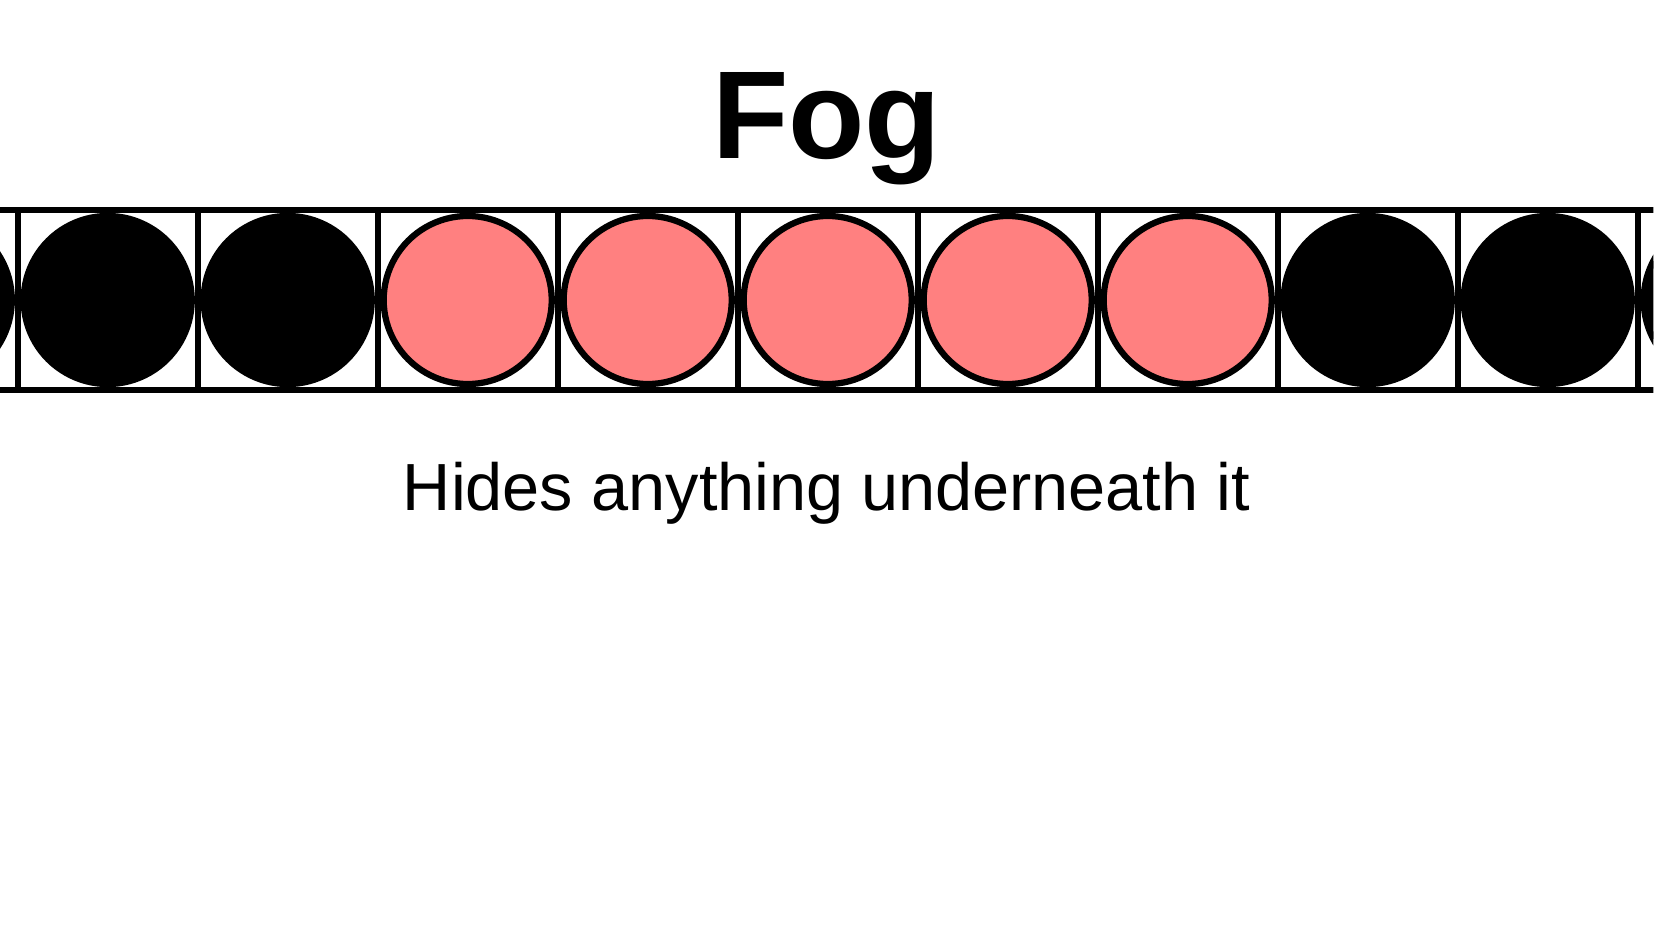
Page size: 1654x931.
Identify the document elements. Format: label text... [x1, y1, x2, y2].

title Fog [82, 37, 1571, 193]
subtitle Hides anything underneath it [82, 391, 1571, 758]
text_box [0, 210, 1654, 391]
